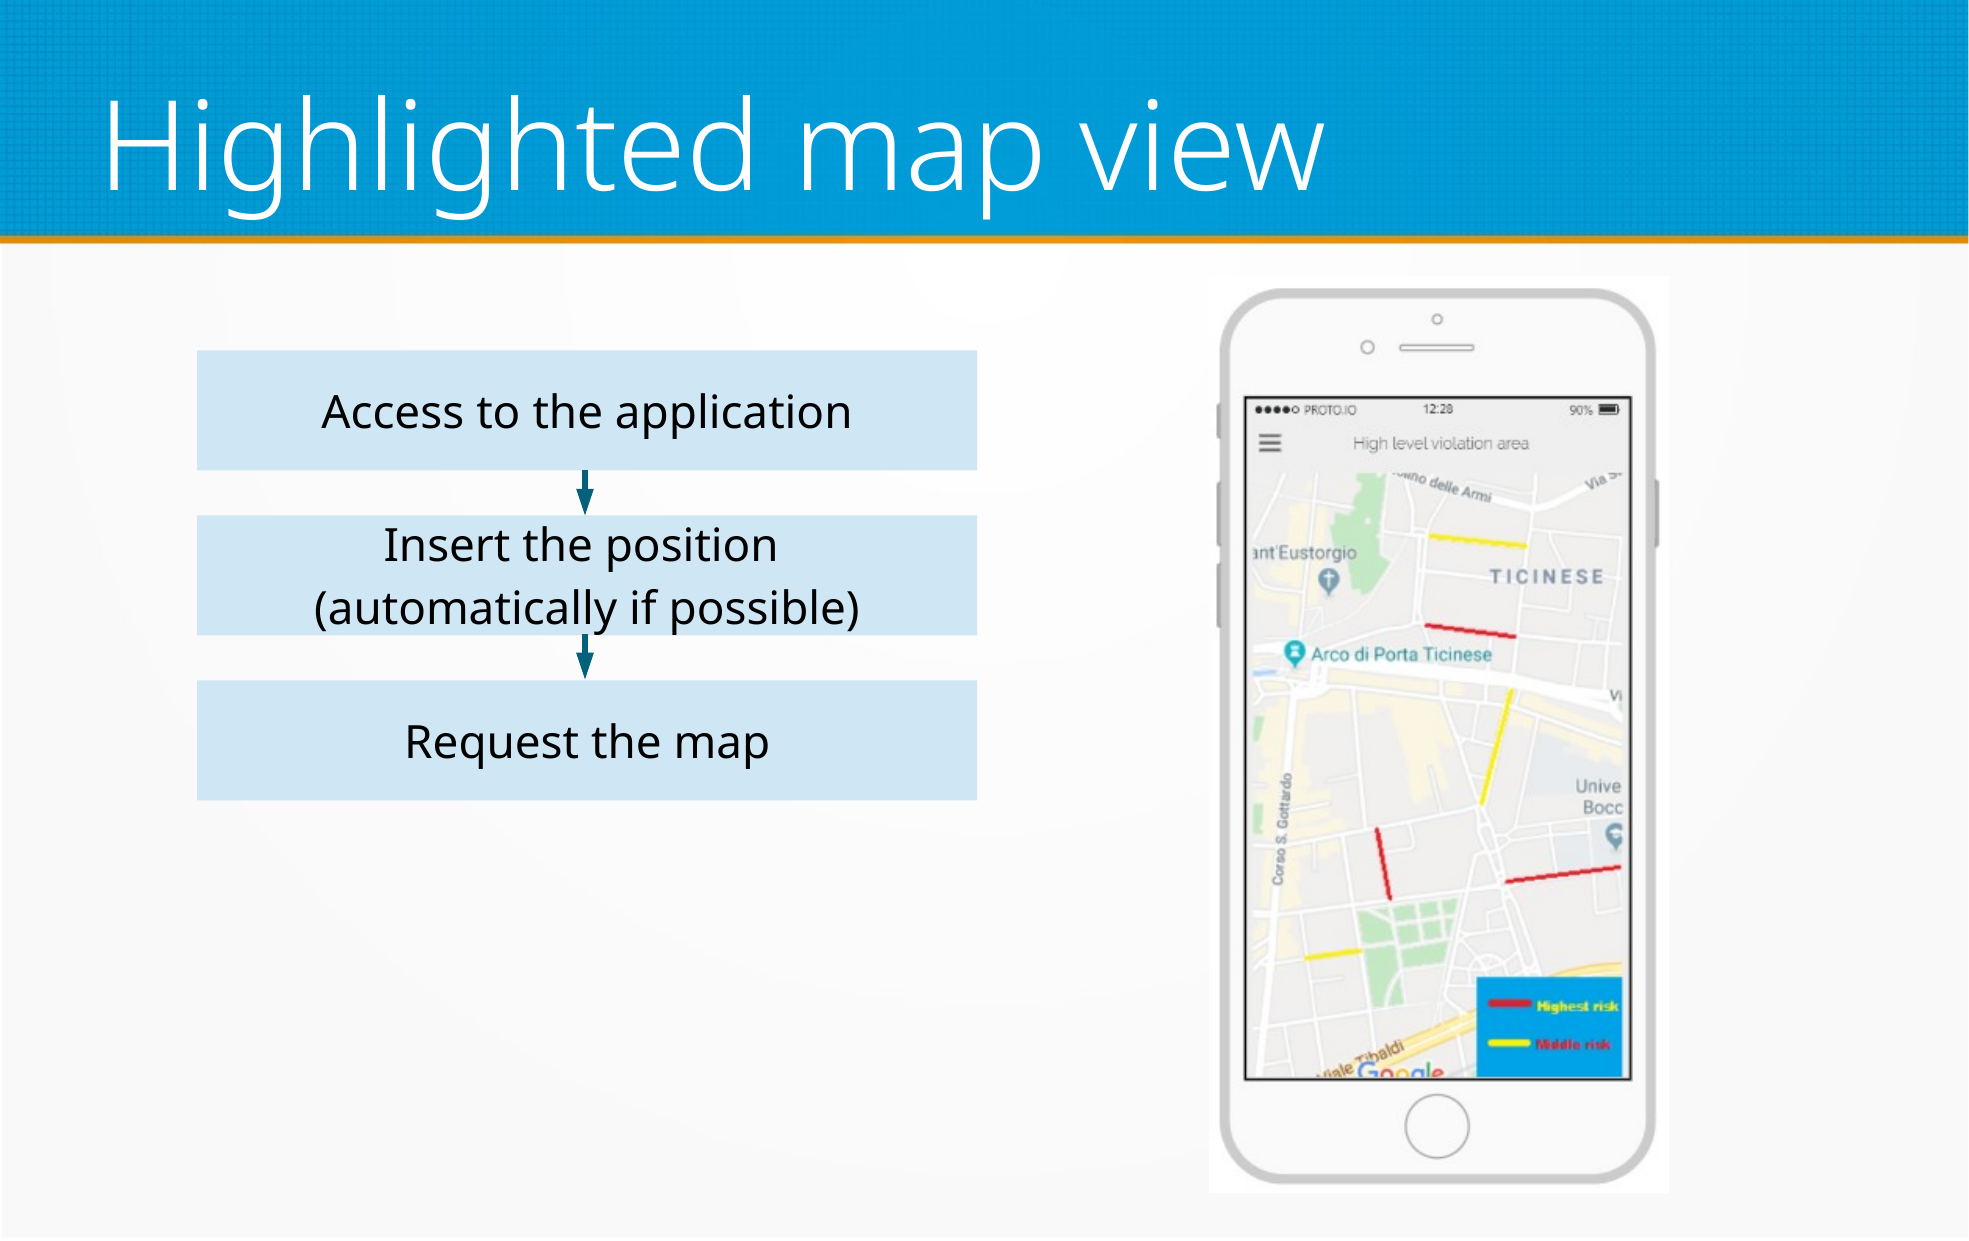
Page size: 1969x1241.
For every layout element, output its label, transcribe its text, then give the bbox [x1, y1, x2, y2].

picture [0, 233, 1969, 1241]
text_box Request the map [197, 680, 978, 801]
title Highlighted map view [98, 19, 1870, 227]
text_box Access to the application [197, 350, 978, 471]
text_box Insert the position (automatically if possible) [197, 515, 978, 636]
